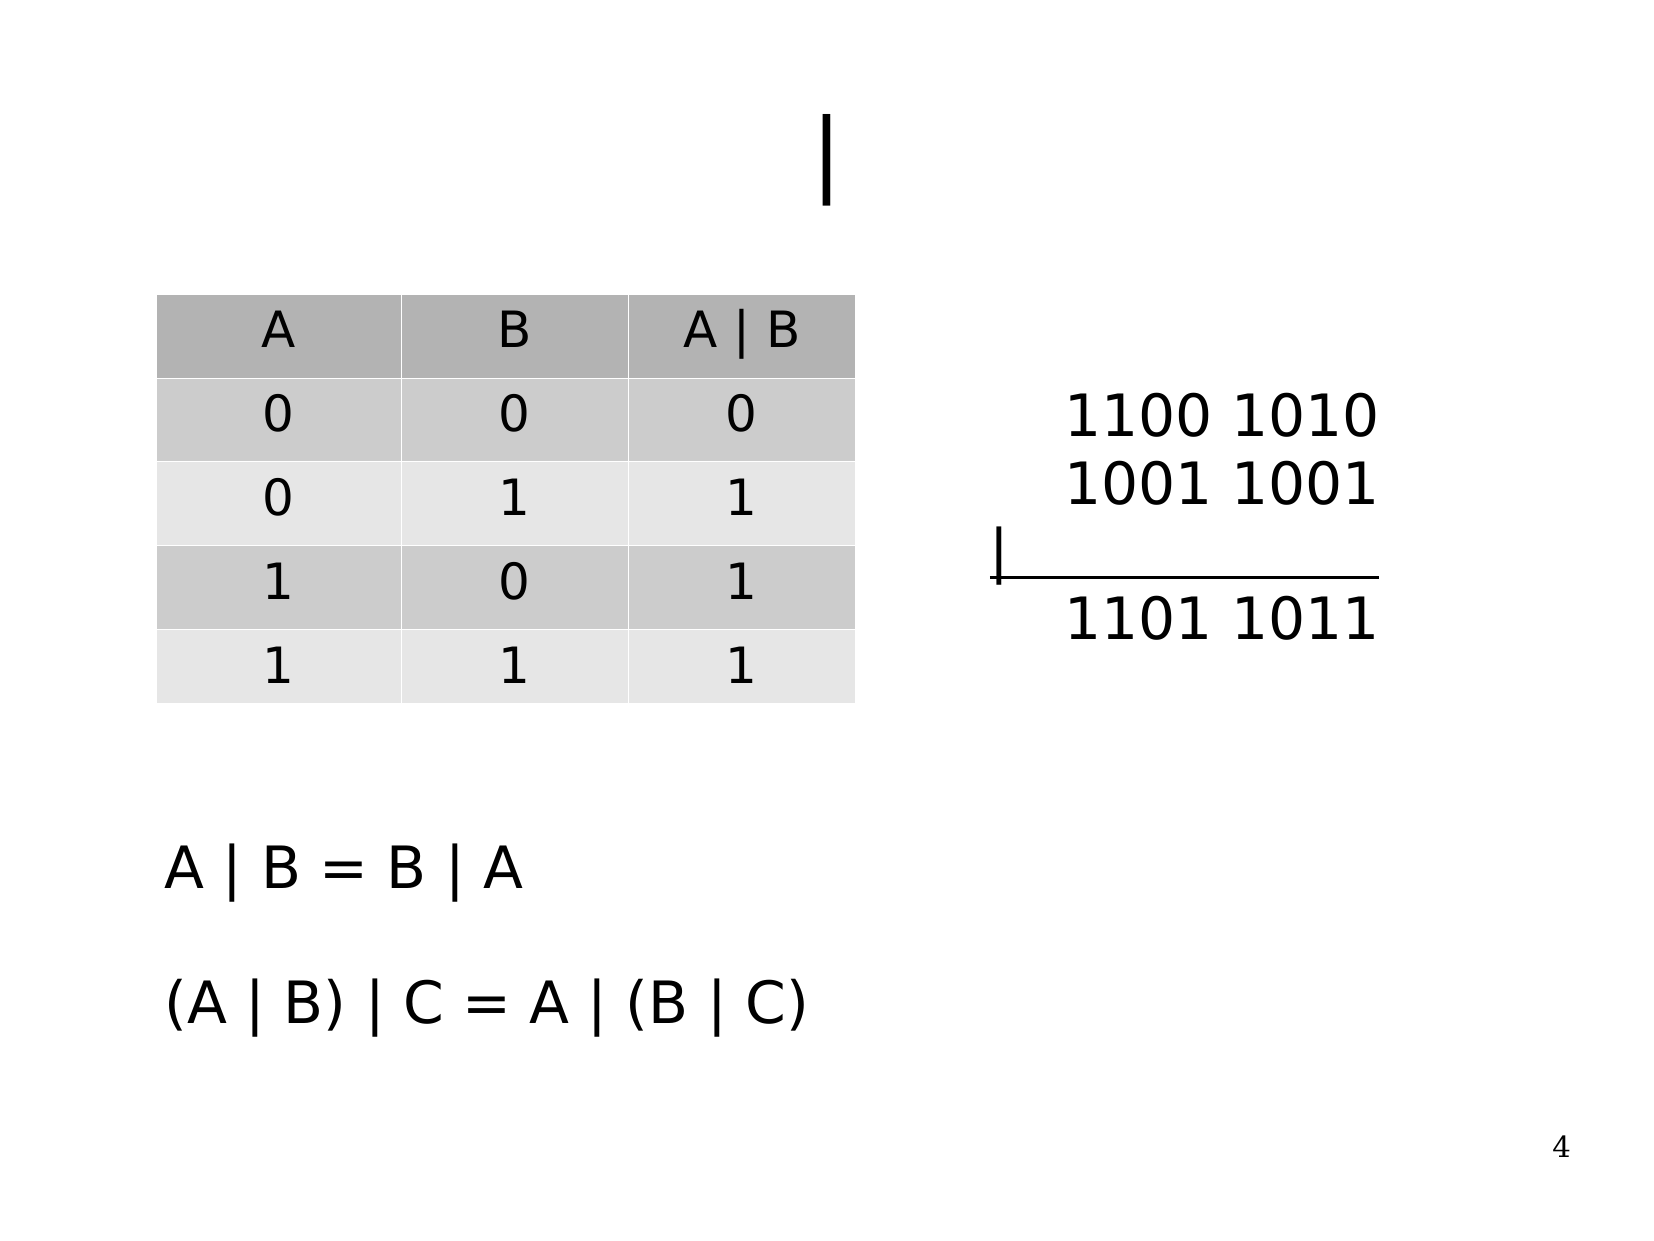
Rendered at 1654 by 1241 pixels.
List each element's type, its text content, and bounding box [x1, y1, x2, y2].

table_cell 0 [402, 546, 628, 629]
title | [82, 49, 1571, 257]
table_header B [402, 295, 628, 378]
table_cell 1 [402, 630, 628, 703]
table_cell 1 [629, 630, 855, 703]
table_cell 1 [629, 546, 855, 629]
text_box A | B = B | A (A | B) | C = A | (B | C) [150, 826, 1006, 1066]
text_box 1100 1010 1001 1001 | 1101 1011 [975, 375, 1395, 661]
table_cell 1 [402, 462, 628, 545]
table_cell 1 [157, 630, 401, 703]
table_cell 0 [402, 379, 628, 461]
table_header A [157, 295, 401, 378]
table_cell 1 [629, 462, 855, 545]
table_cell 0 [157, 379, 401, 461]
table_cell 0 [157, 462, 401, 545]
table_cell 1 [157, 546, 401, 629]
table_header A | B [629, 295, 855, 378]
table_cell 0 [629, 379, 855, 461]
